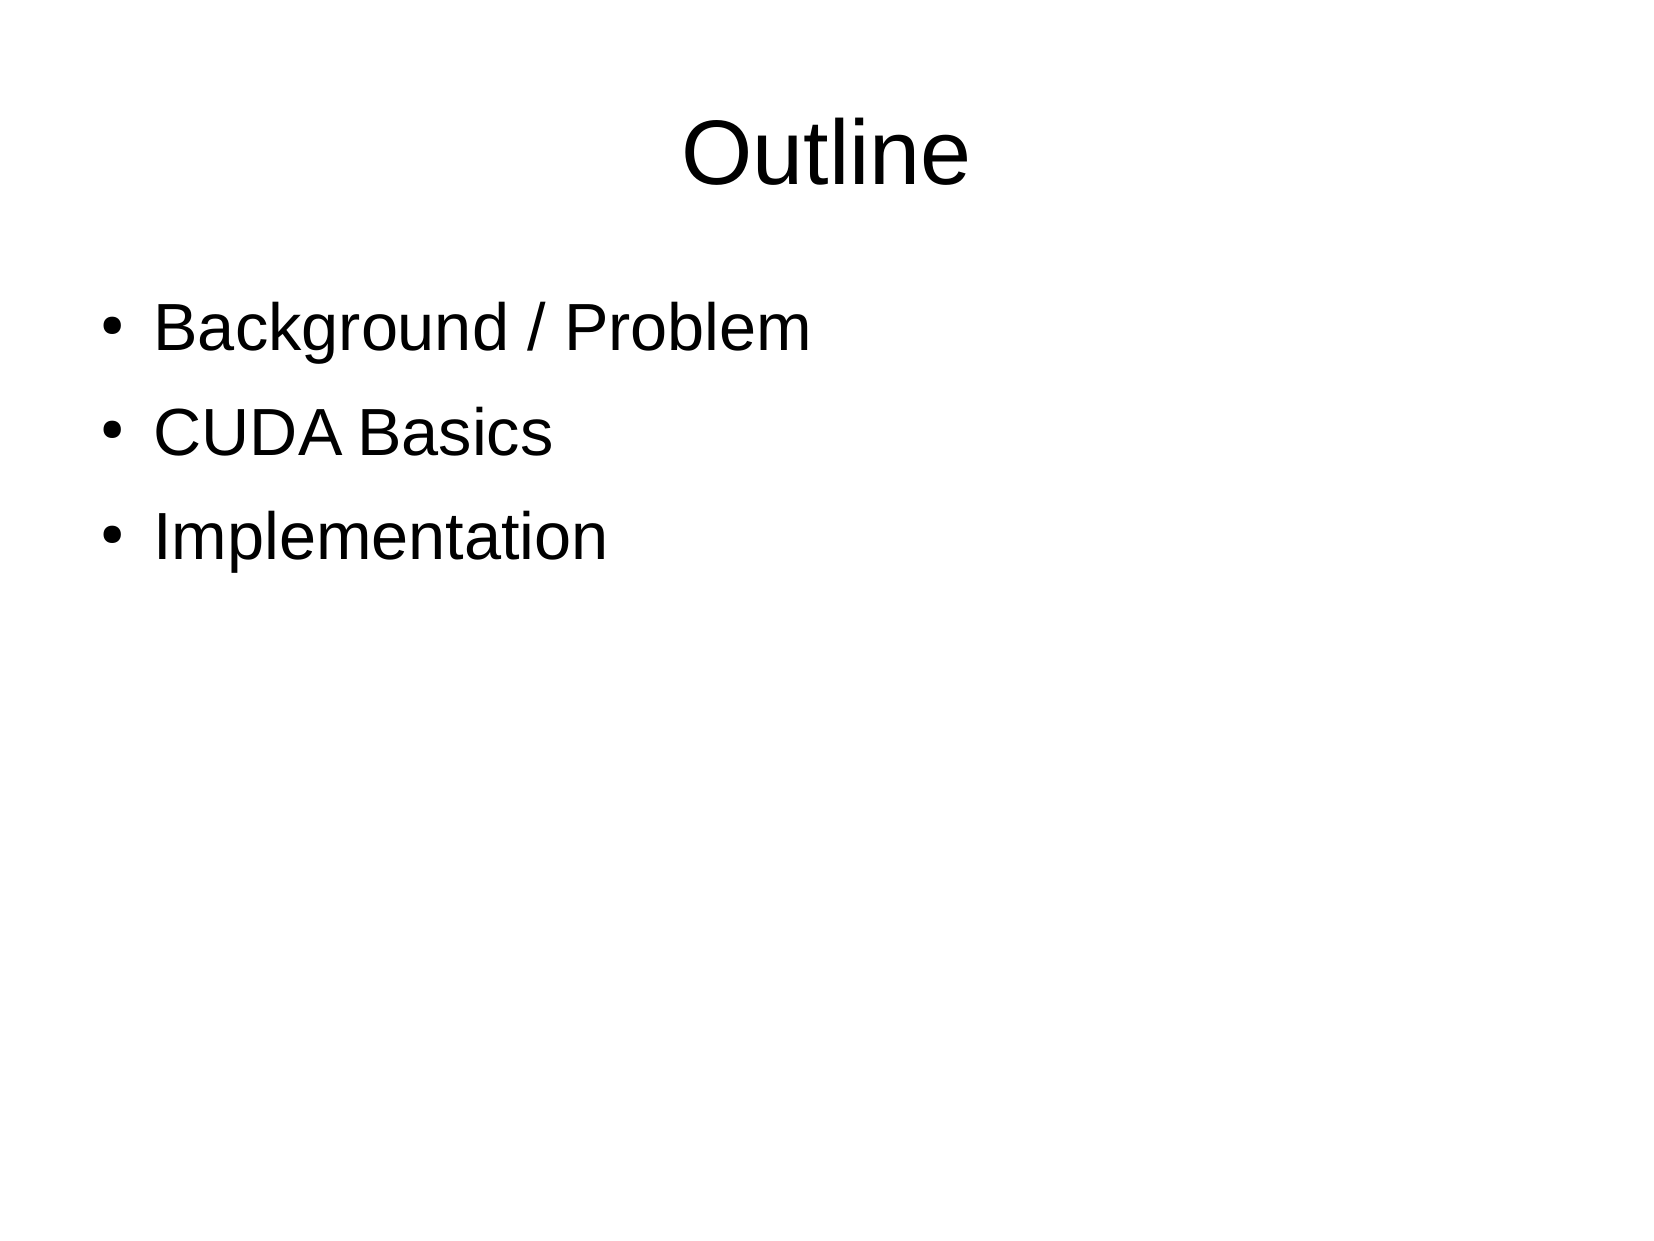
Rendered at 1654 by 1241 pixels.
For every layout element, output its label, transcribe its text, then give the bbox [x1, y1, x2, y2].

title Outline [82, 49, 1571, 257]
list Background / Problem CUDA Basics Implementation [82, 290, 1538, 1010]
